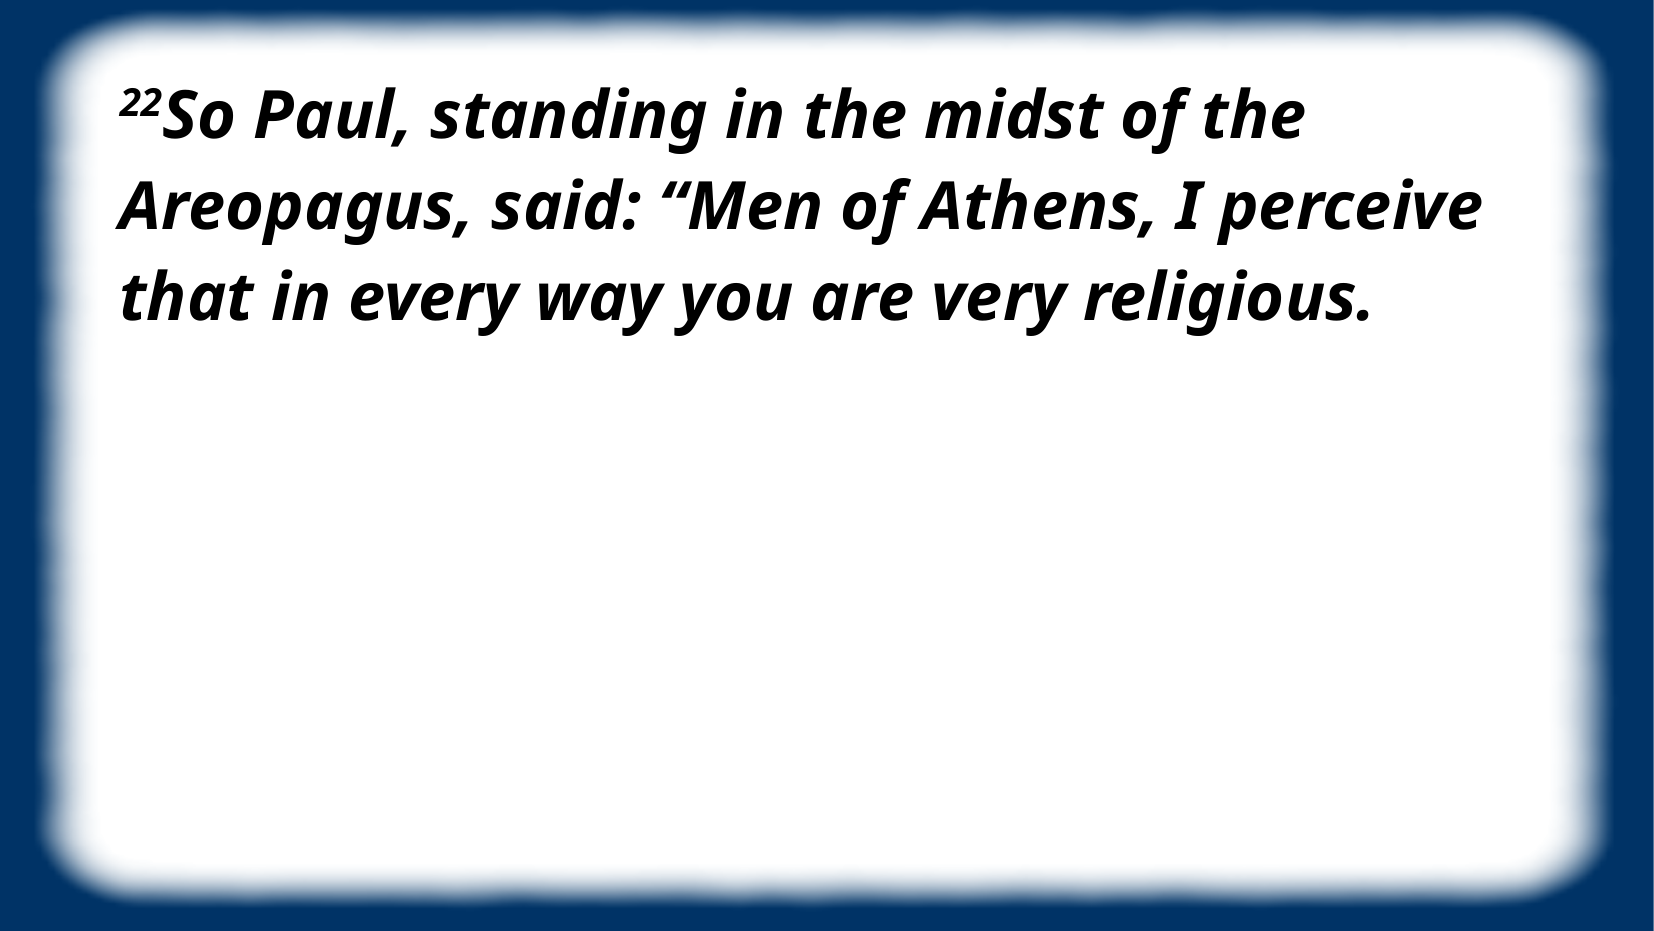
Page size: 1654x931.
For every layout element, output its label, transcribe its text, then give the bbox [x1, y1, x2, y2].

text_box 22So Paul, standing in the midst of the Areopagus, said: “Men of Athens, I perceive that in every way you are very religious. [105, 60, 1546, 342]
picture [0, 0, 1654, 931]
